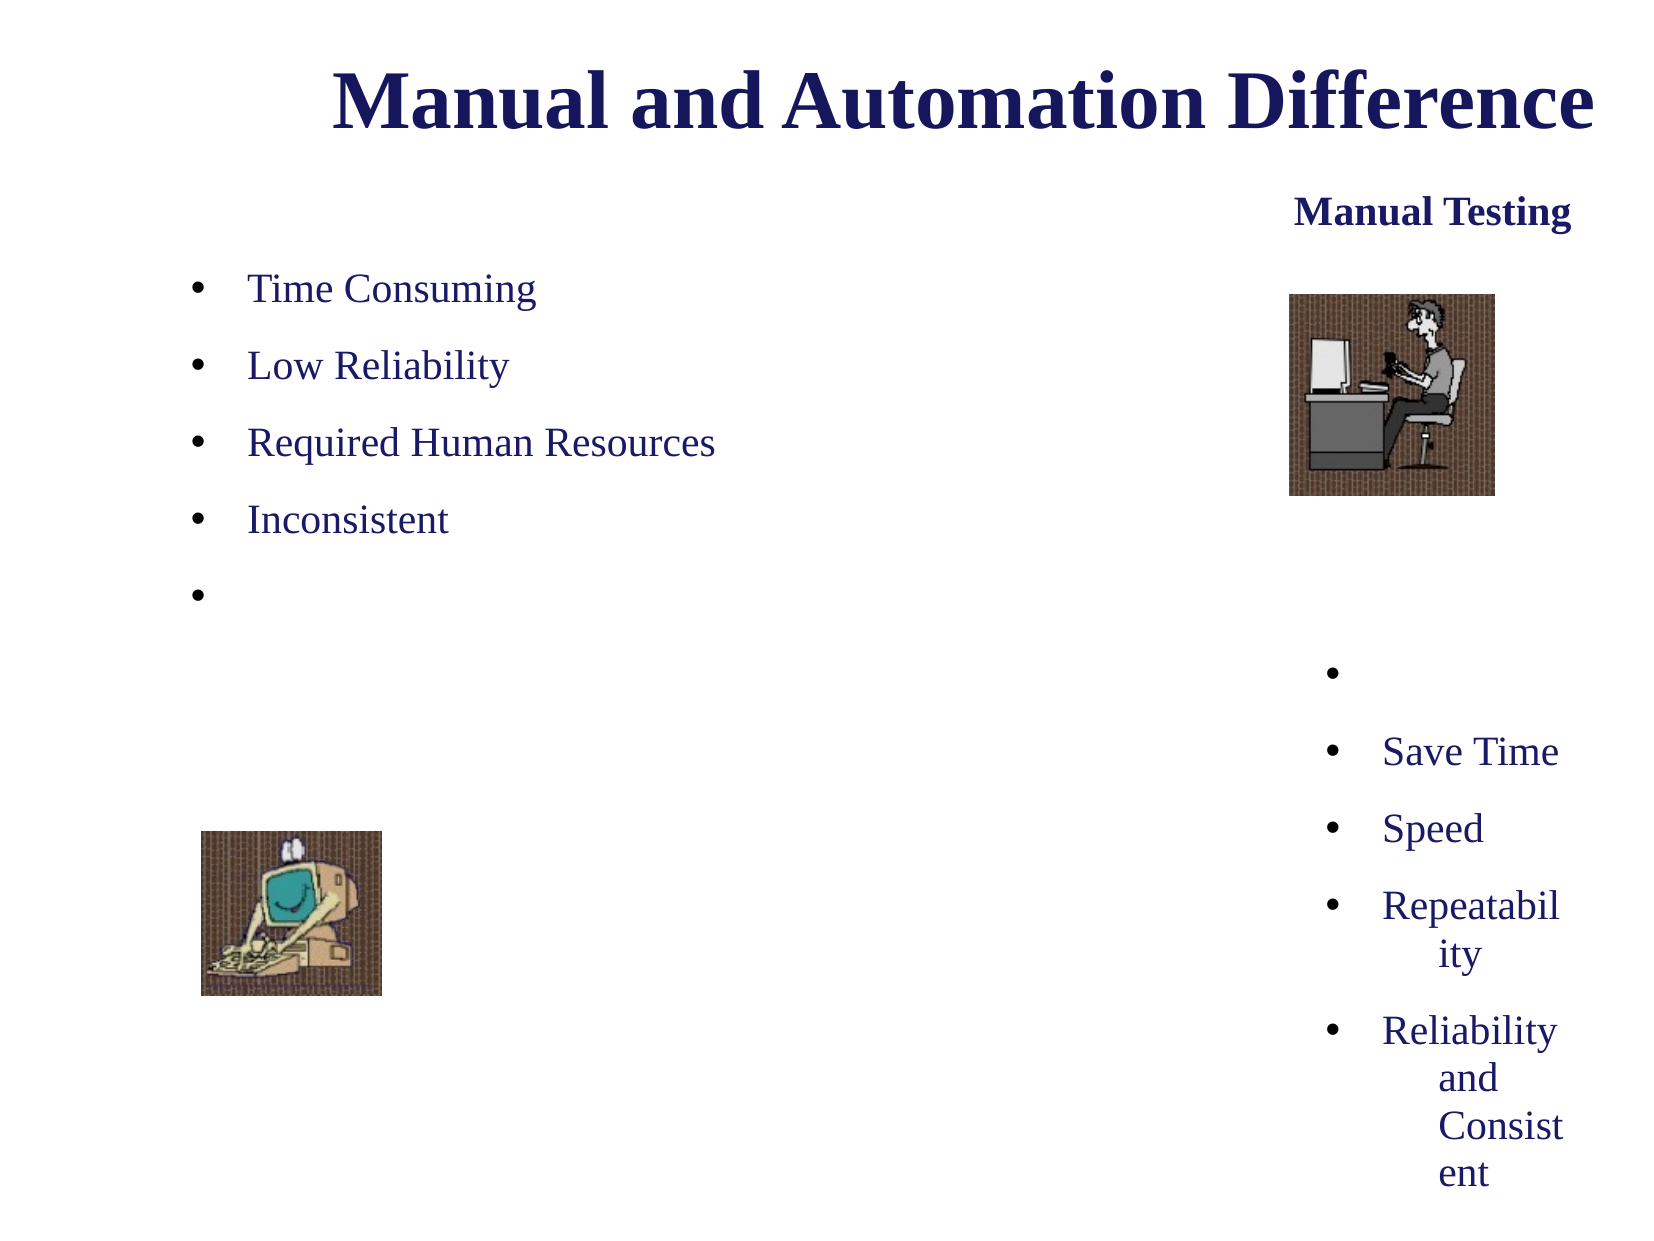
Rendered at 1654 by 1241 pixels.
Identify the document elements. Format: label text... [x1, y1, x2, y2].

text_box Manual and Automation Difference [326, 26, 1602, 171]
picture [1289, 295, 1495, 496]
picture [201, 831, 382, 996]
text_box Manual Testing Time Consuming Low Reliability Required Human Resources Inconsistent Save Time Speed Repeatability Reliability and Consistent [139, 182, 1572, 1033]
